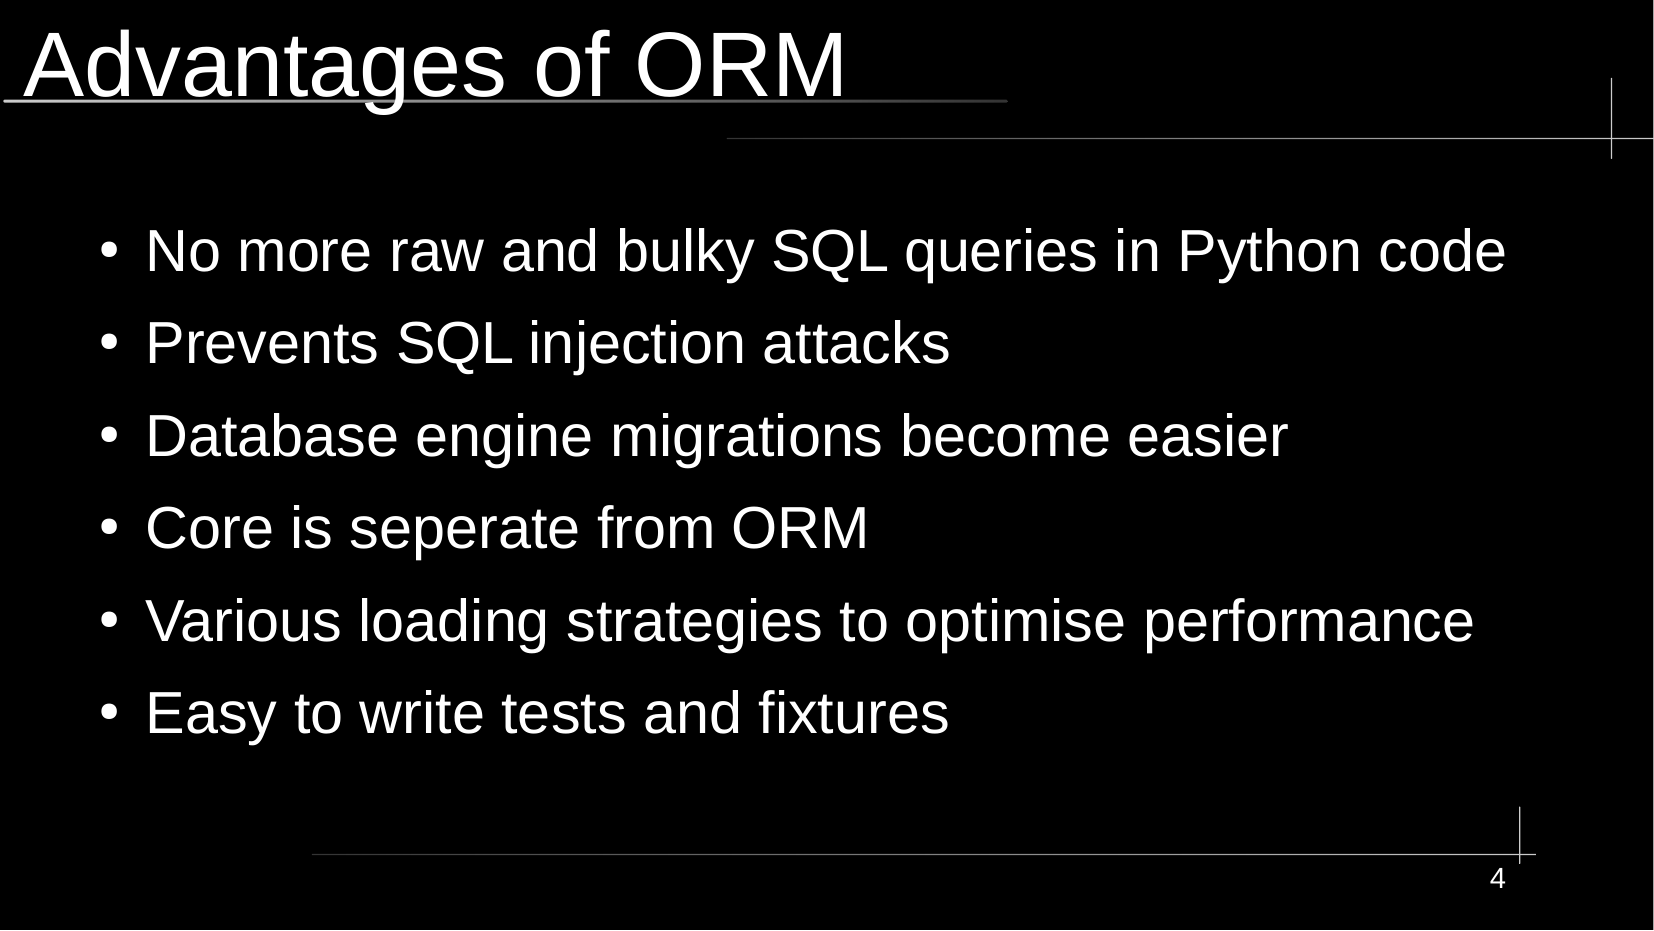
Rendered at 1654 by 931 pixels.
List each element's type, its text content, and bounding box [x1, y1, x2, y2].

title Advantages of ORM [23, 11, 1589, 119]
list No more raw and bulky SQL queries in Python code Prevents SQL injection attacks Database engine migrations become easier Core is seperate from ORM Various loading strategies to optimise performance Easy to write tests and fixtures [82, 217, 1571, 758]
